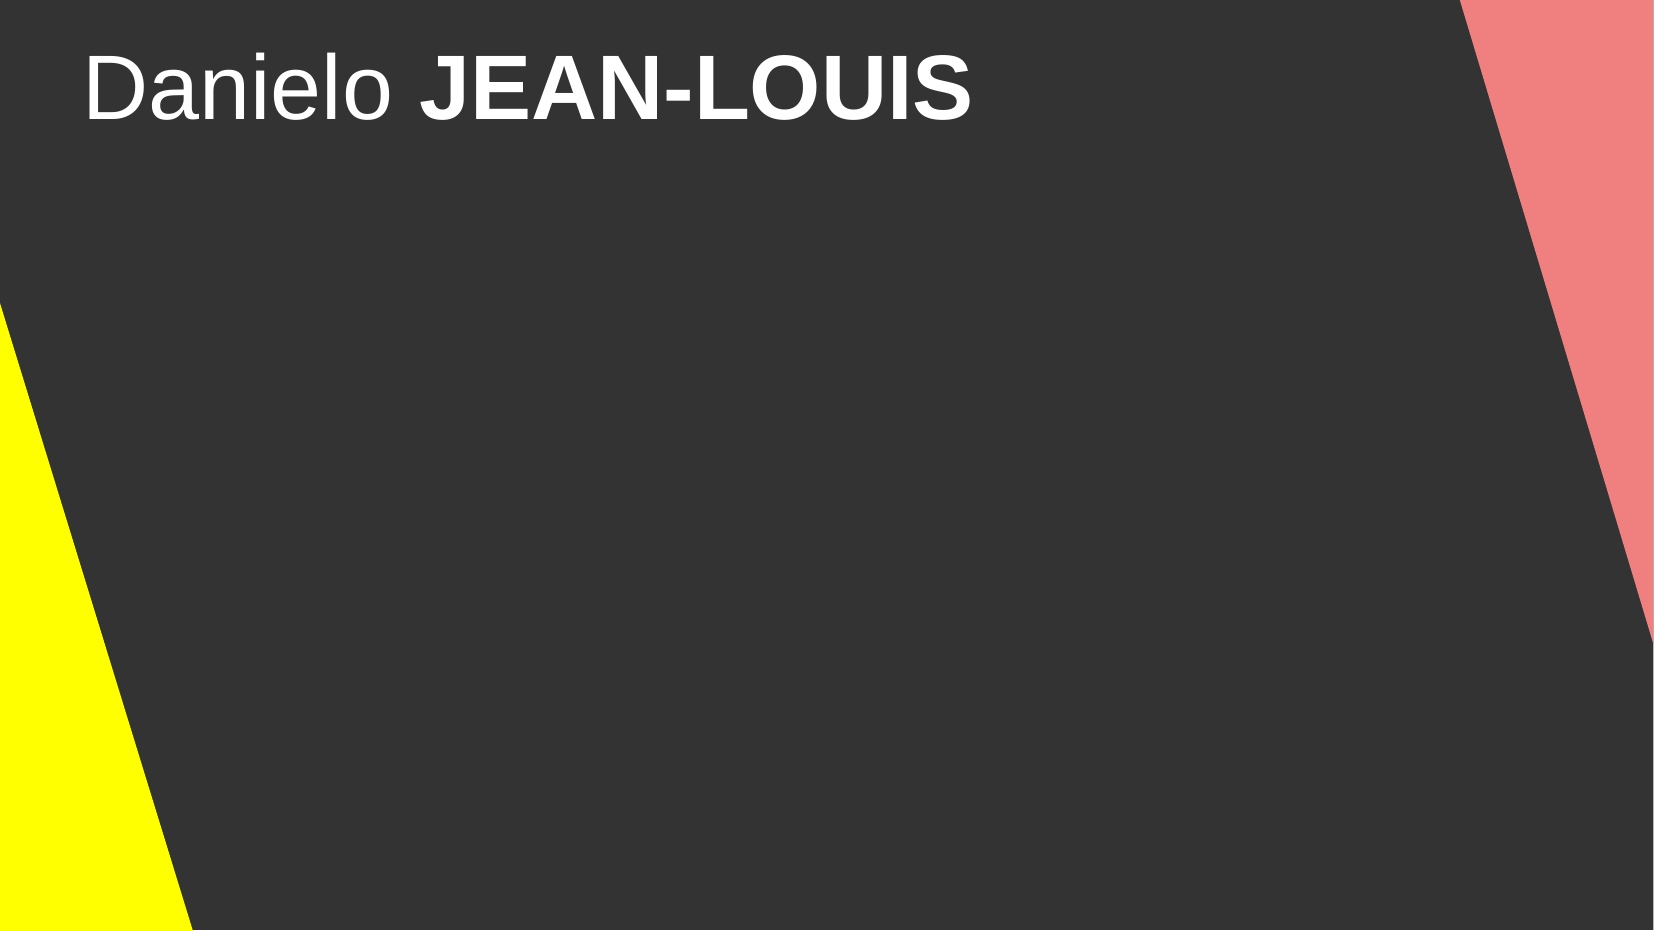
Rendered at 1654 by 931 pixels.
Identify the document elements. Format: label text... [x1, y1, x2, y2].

text_box [0, 303, 193, 931]
subtitle Danielo JEAN-LOUIS [82, 36, 1532, 242]
text_box [1459, 0, 1654, 647]
